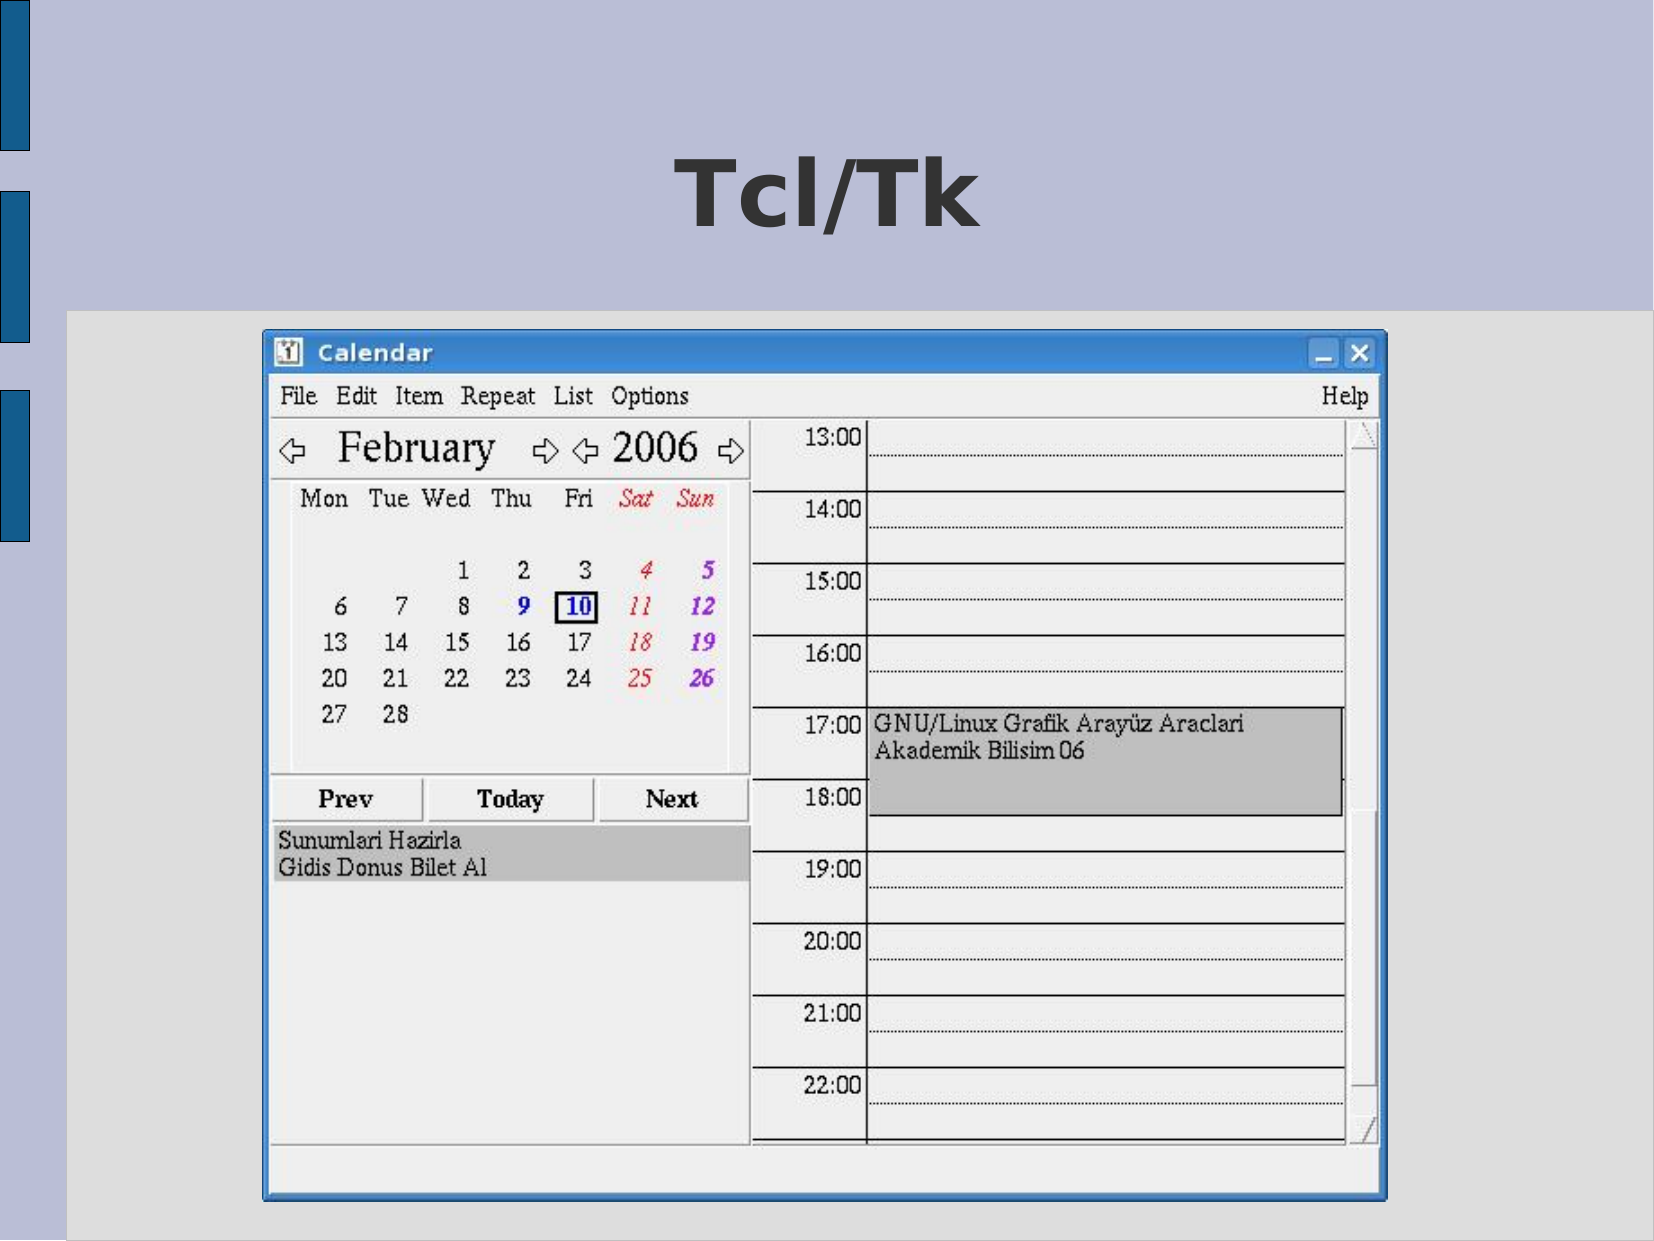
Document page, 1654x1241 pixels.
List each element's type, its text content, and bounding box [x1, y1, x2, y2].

title Tcl/Tk [121, 91, 1534, 299]
picture [262, 329, 1388, 1202]
